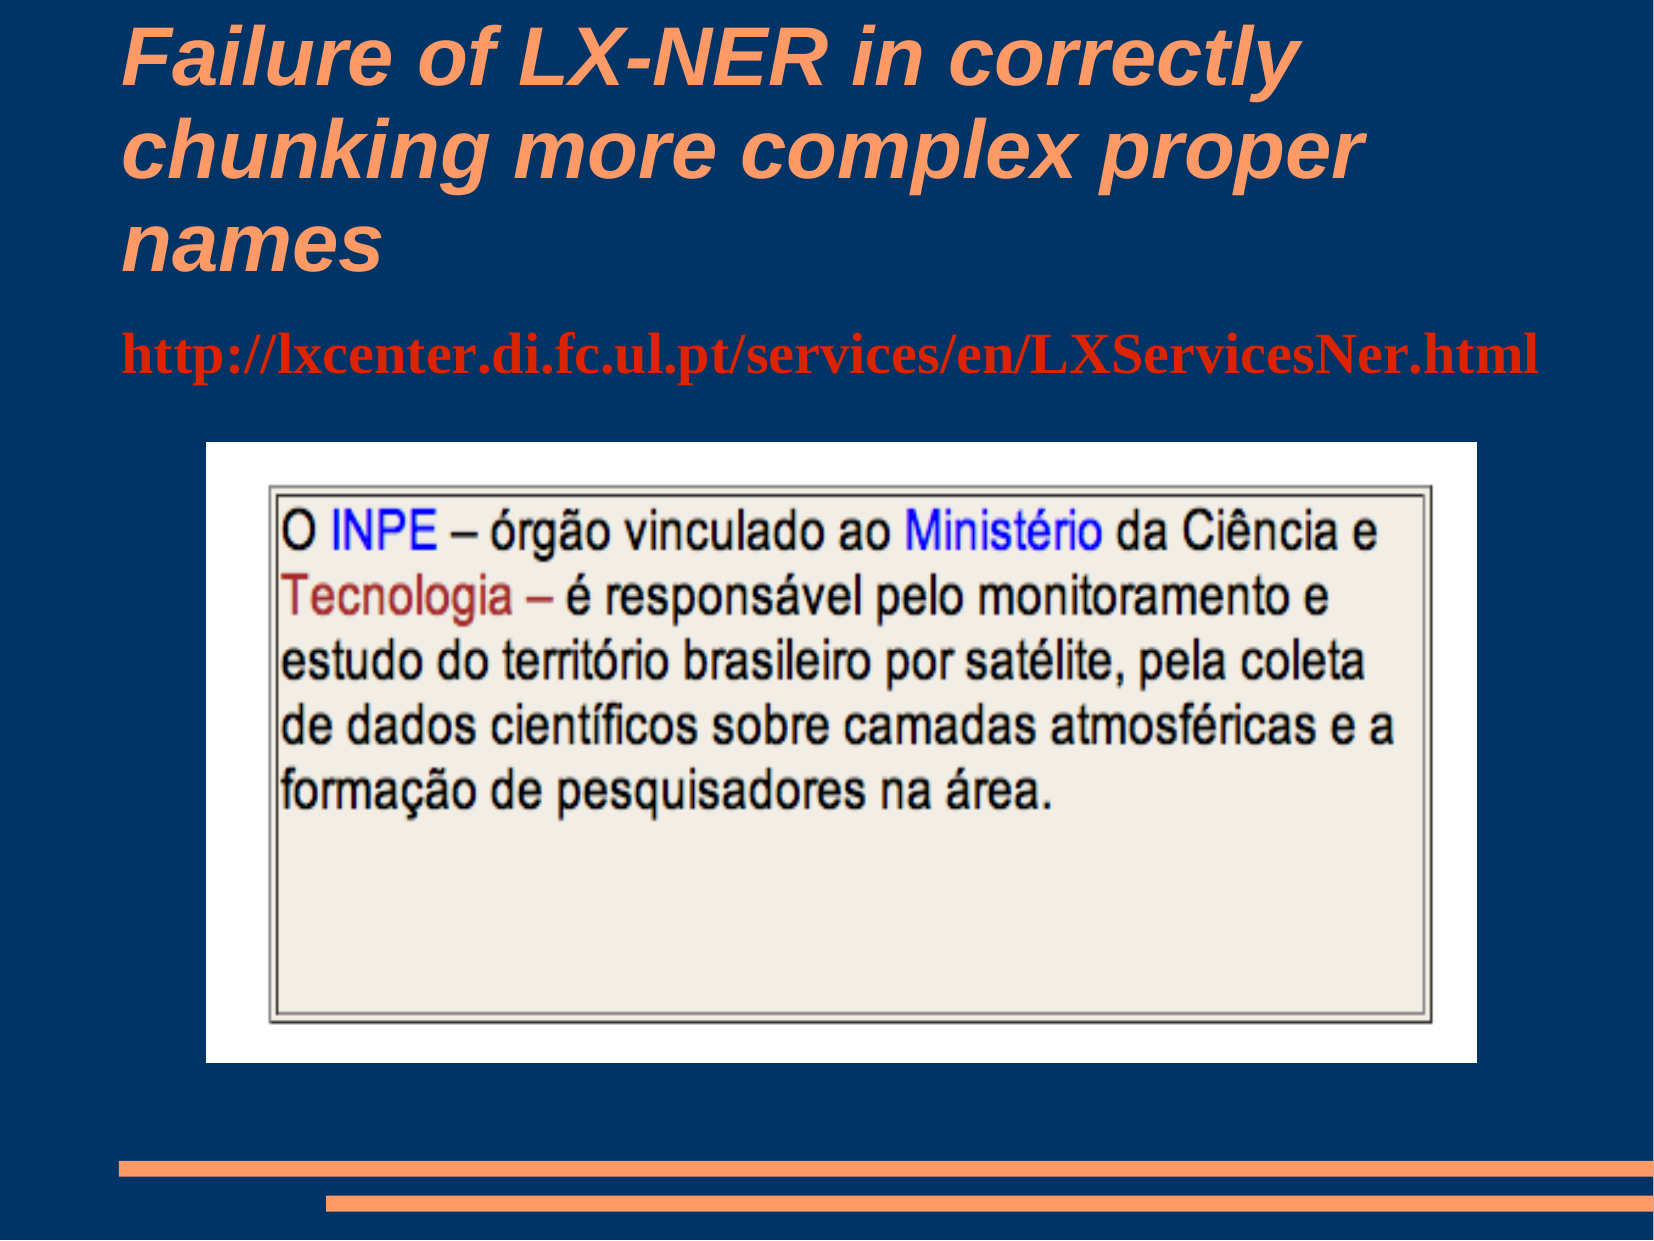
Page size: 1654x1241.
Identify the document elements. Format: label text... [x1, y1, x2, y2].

list http://lxcenter.di.fc.ul.pt/services/en/LXServicesNer.html [121, 322, 1561, 1132]
title Failure of LX-NER in correctly chunking more complex proper names [121, 9, 1534, 290]
